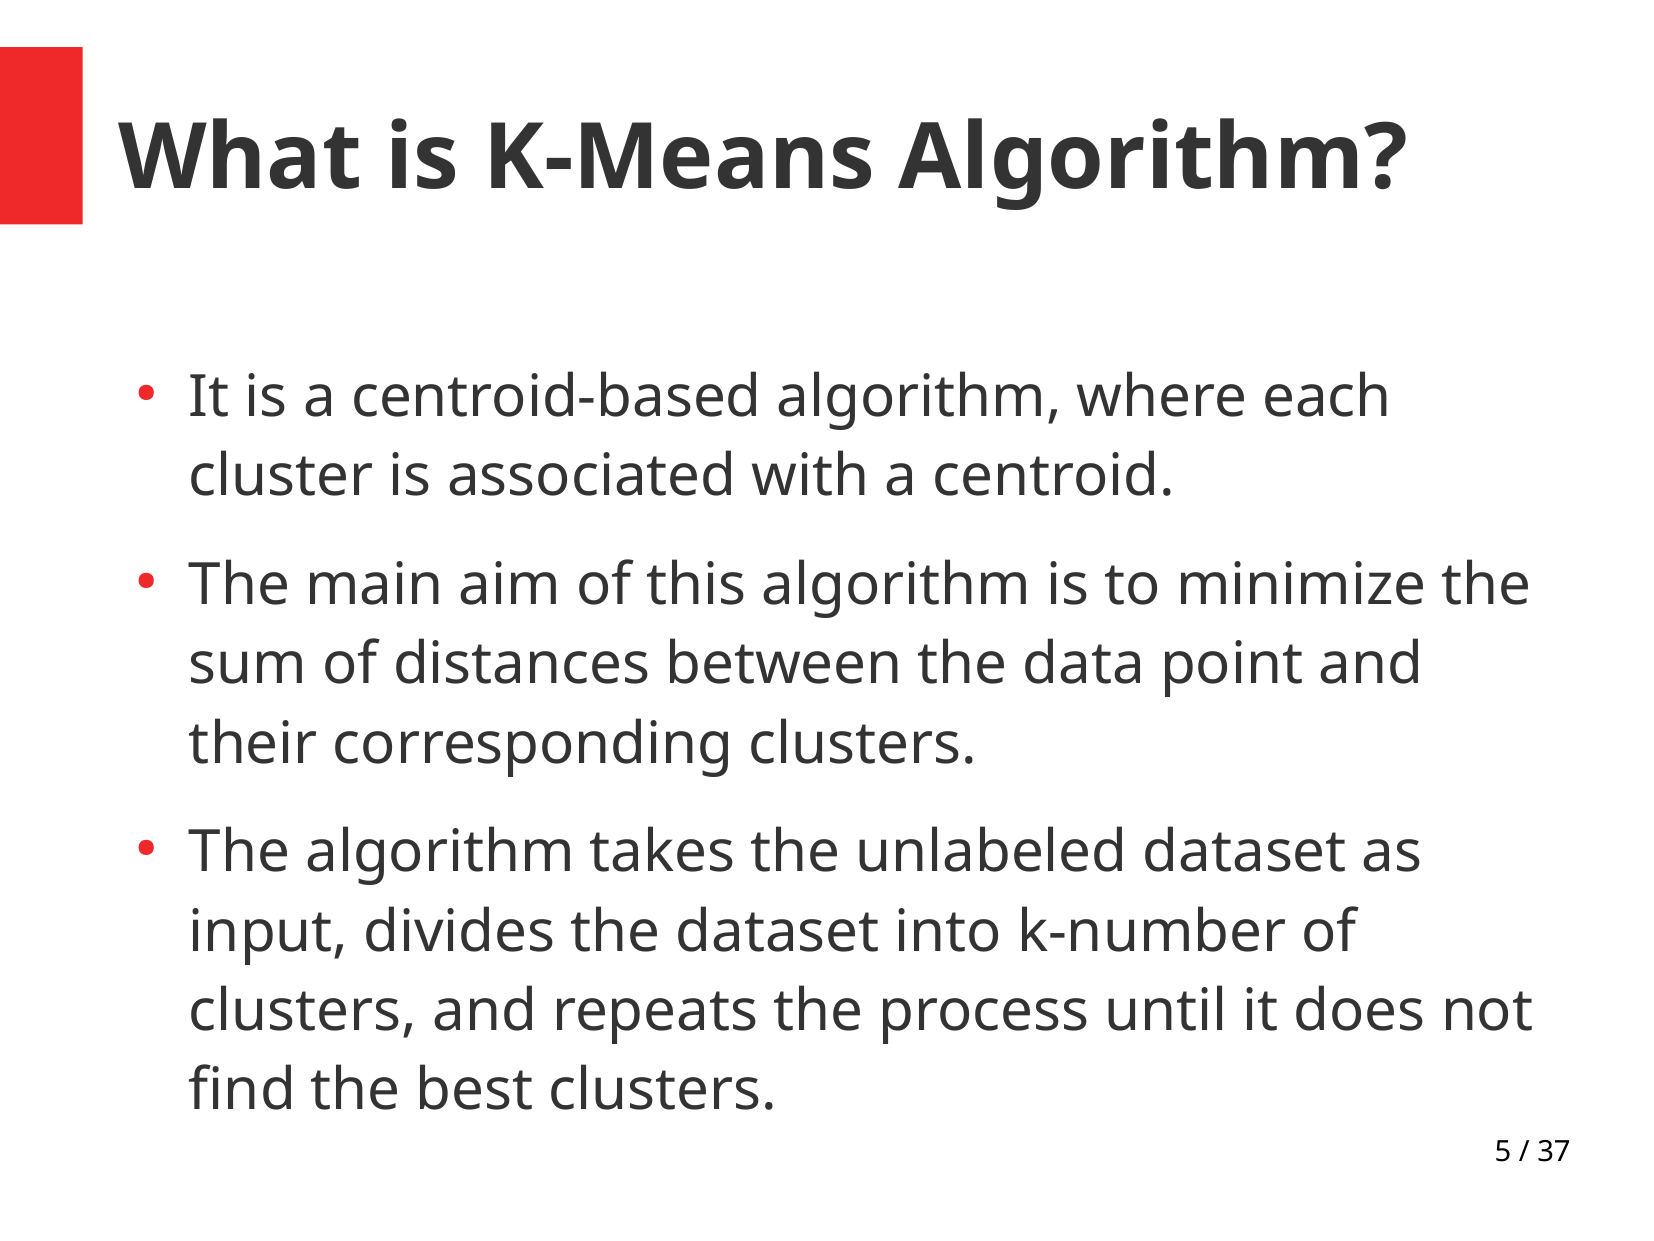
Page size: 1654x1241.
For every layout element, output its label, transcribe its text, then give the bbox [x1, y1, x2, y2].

list It is a centroid-based algorithm, where each cluster is associated with a centroid. The main aim of this algorithm is to minimize the sum of distances between the data point and their corresponding clusters. The algorithm takes the unlabeled dataset as input, divides the dataset into k-number of clusters, and repeats the process until it does not find the best clusters. [118, 354, 1536, 1074]
title What is K-Means Algorithm? [118, 49, 1571, 257]
